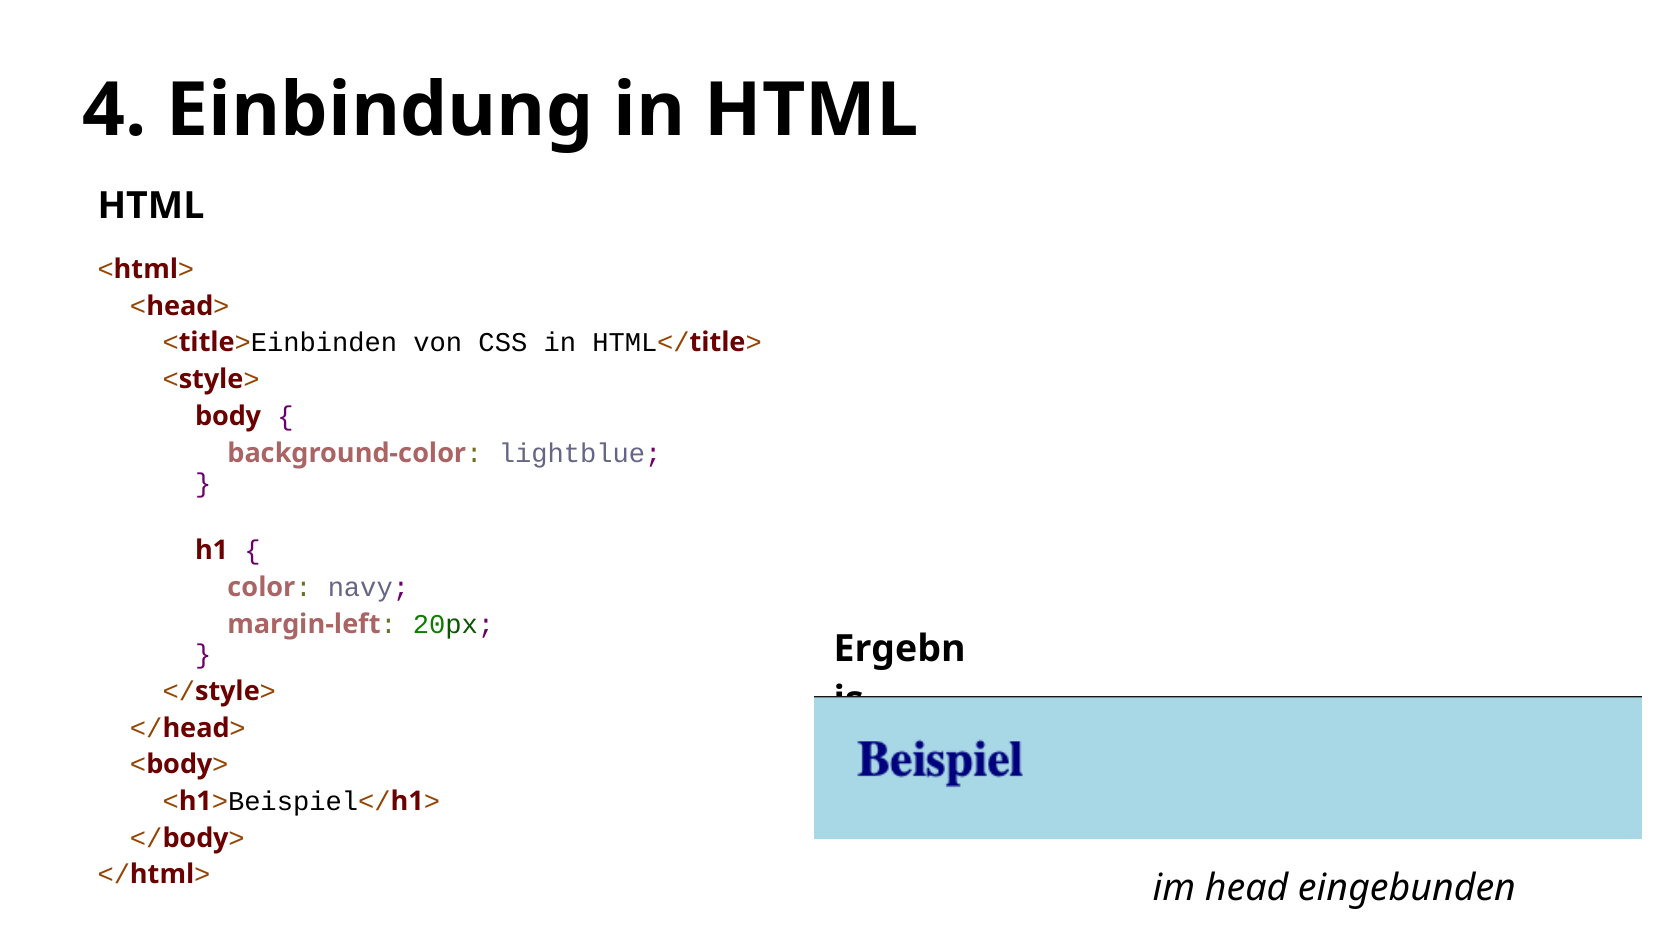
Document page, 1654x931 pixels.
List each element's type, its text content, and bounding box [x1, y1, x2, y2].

text_box im head eingebunden [1137, 852, 1501, 915]
text_box <html> <head> <title>Einbinden von CSS in HTML</title> <style> body { background-color: lightblue; } h1 { color: navy; margin-left: 20px; } </style> </head> <body> <h1>Beispiel</h1> </body> </html> [82, 242, 957, 796]
title 4. Einbindung in HTML [82, 59, 1571, 154]
text_box HTML [82, 171, 207, 234]
text_box Ergebnis [818, 614, 993, 677]
picture [814, 696, 1642, 839]
